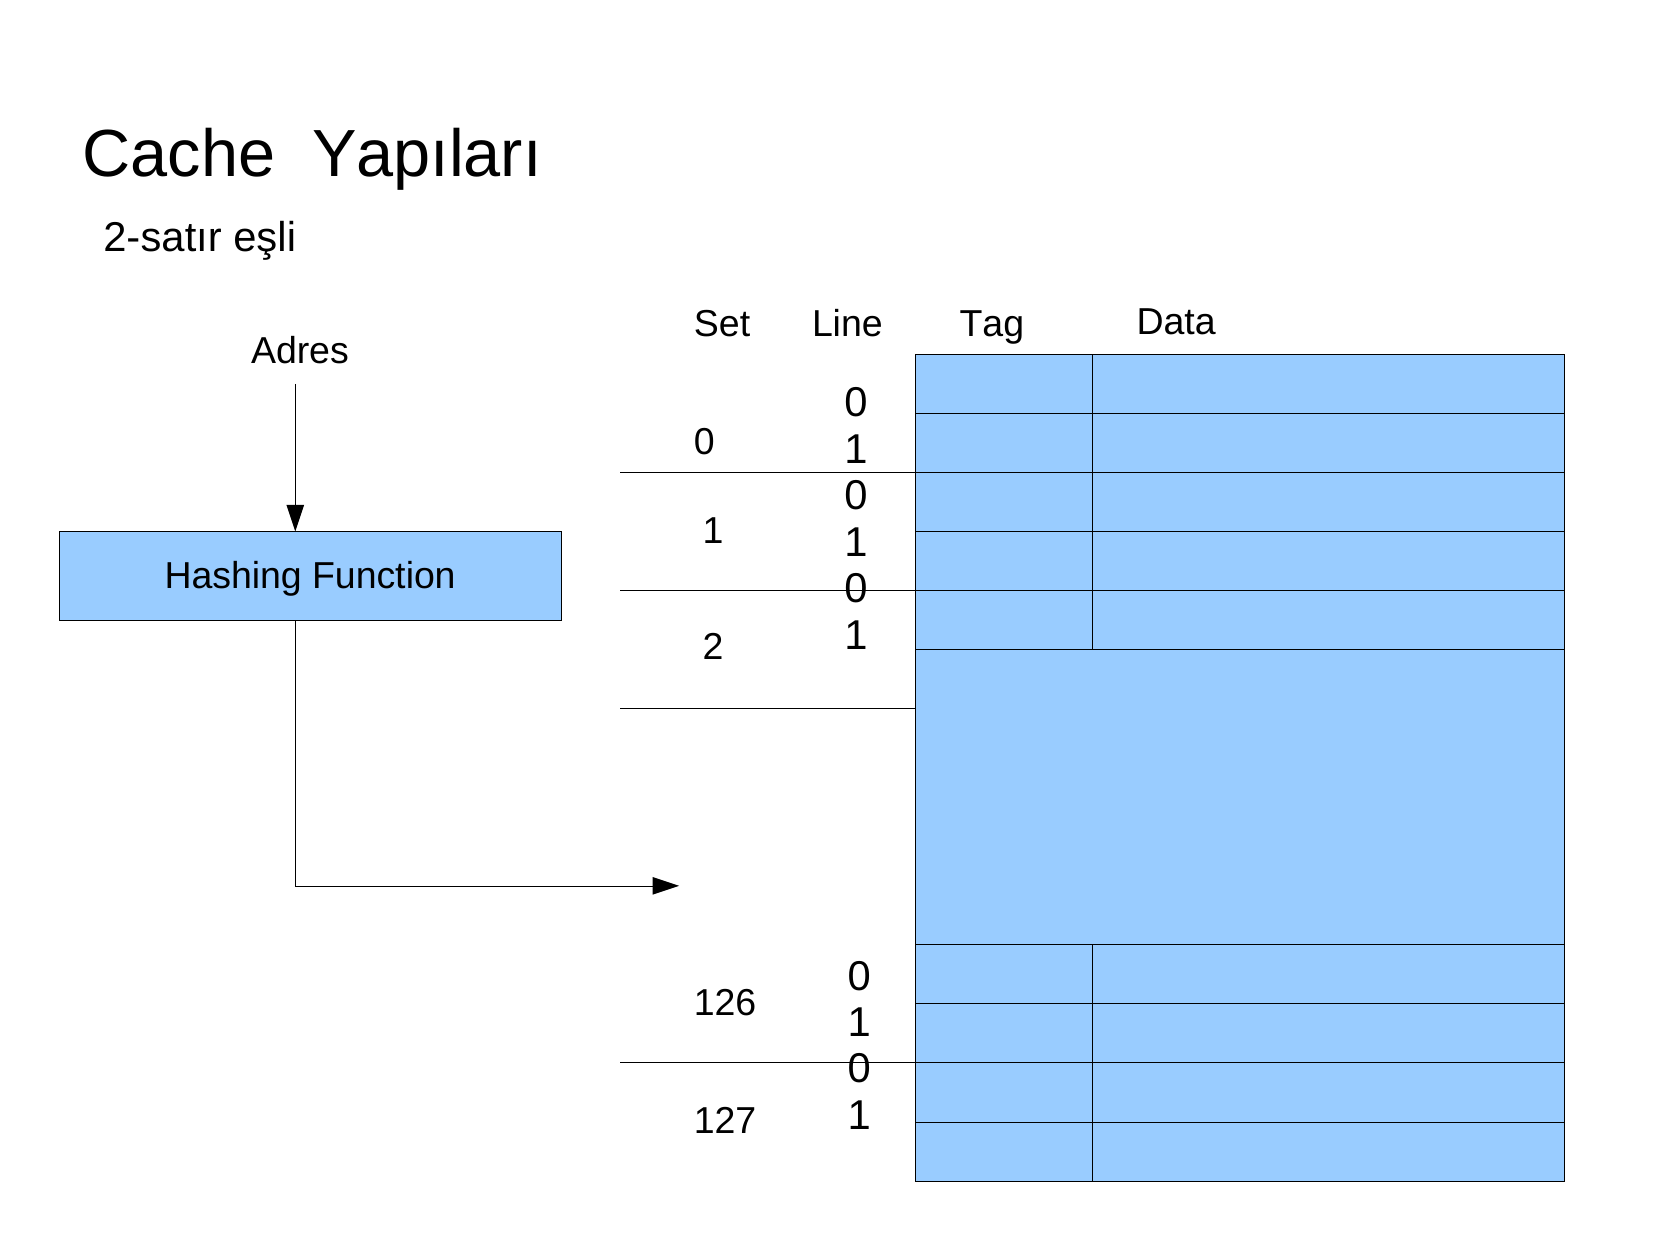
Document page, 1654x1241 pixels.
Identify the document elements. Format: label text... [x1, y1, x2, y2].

text_box 0 1 0 1 0 1 [829, 371, 883, 472]
text_box [1093, 414, 1565, 472]
text_box Hashing Function [59, 531, 562, 621]
text_box [1093, 354, 1565, 413]
text_box Tag [944, 295, 1040, 357]
title Cache Yapıları [82, 49, 1571, 257]
text_box 2-satır eşli [88, 206, 325, 274]
text_box 0 1 0 1 [832, 1063, 886, 1182]
text_box Data [1121, 293, 1231, 355]
text_box Line [797, 295, 898, 357]
text_box [915, 1063, 1092, 1122]
text_box [1093, 945, 1565, 1003]
text_box [1093, 591, 1565, 649]
text_box [915, 1123, 1092, 1182]
text_box 0 1 0 1 [832, 944, 886, 1062]
text_box 0 1 0 1 0 1 [829, 473, 883, 590]
text_box 126 [679, 974, 772, 1036]
text_box [915, 945, 1092, 1003]
text_box [915, 354, 1092, 413]
text_box [1093, 1063, 1565, 1122]
text_box [915, 414, 1092, 472]
text_box [915, 1004, 1092, 1062]
text_box 127 [679, 1092, 798, 1154]
text_box [915, 650, 1565, 944]
text_box [915, 591, 1092, 649]
text_box [915, 473, 1092, 531]
text_box 0 [679, 413, 739, 475]
text_box 2 [687, 617, 739, 680]
text_box [1093, 532, 1565, 590]
text_box [1093, 1004, 1565, 1062]
text_box 0 1 0 1 0 1 [829, 591, 883, 699]
text_box [1093, 473, 1565, 531]
text_box Set [679, 295, 768, 357]
text_box [915, 532, 1092, 590]
text_box [1093, 1123, 1565, 1182]
text_box 1 [687, 501, 739, 564]
text_box Adres [236, 322, 364, 384]
